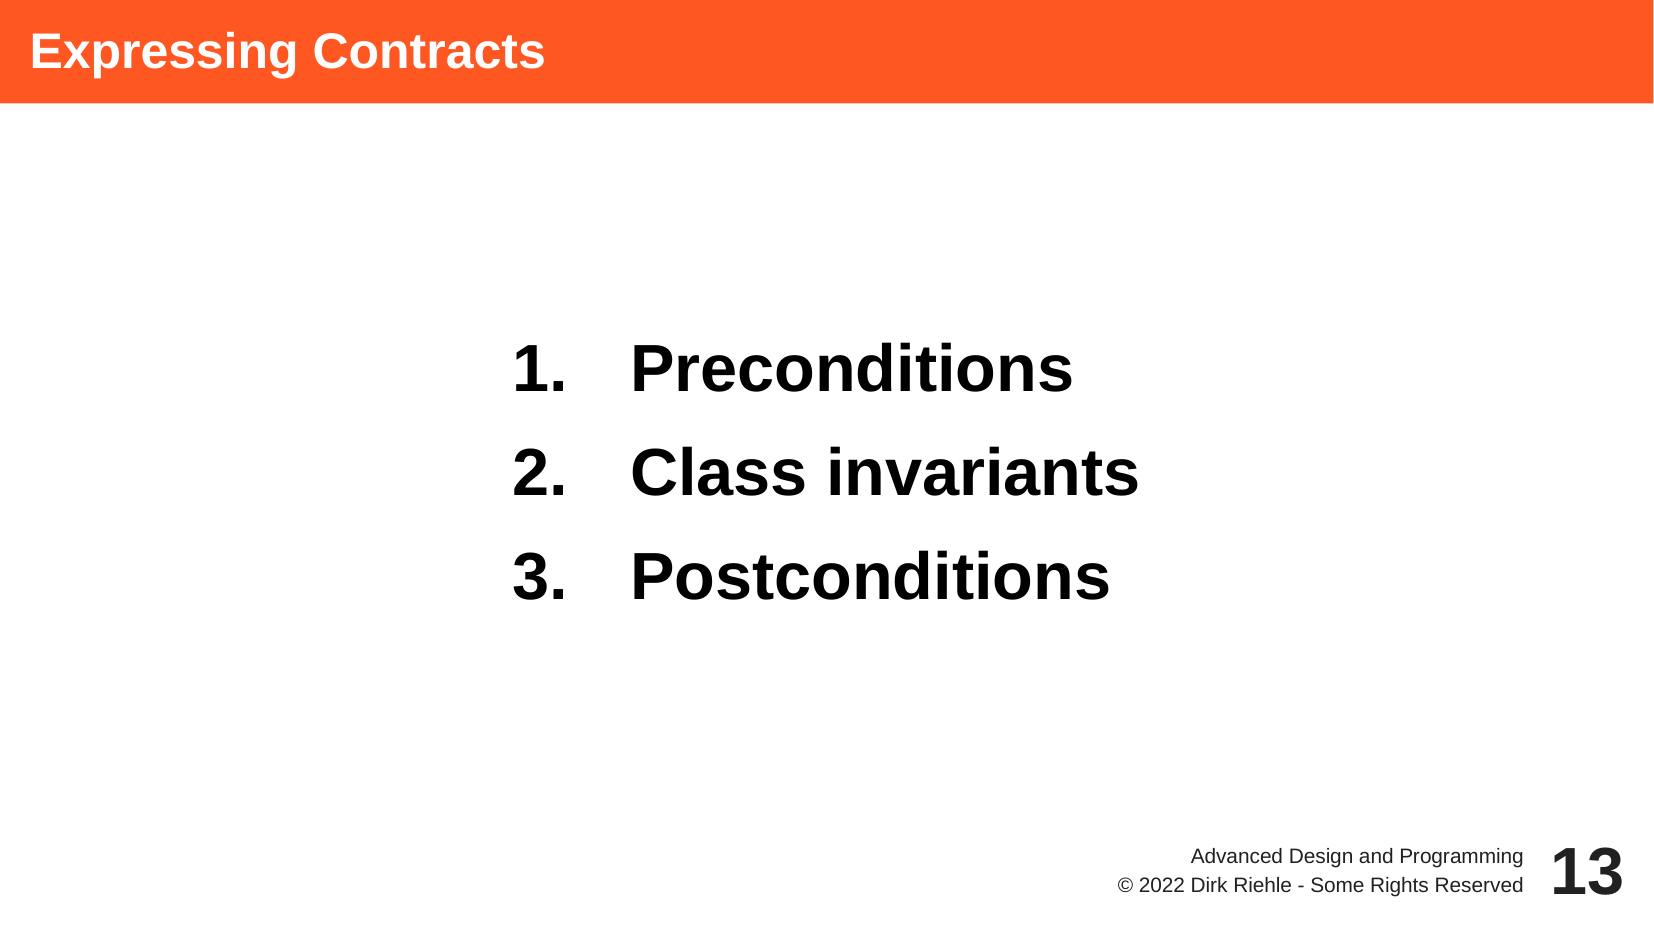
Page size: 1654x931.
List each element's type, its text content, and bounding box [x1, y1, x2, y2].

title Expressing Contracts [0, 0, 1654, 104]
subtitle Preconditions Class invariants Postconditions [29, 132, 1625, 813]
